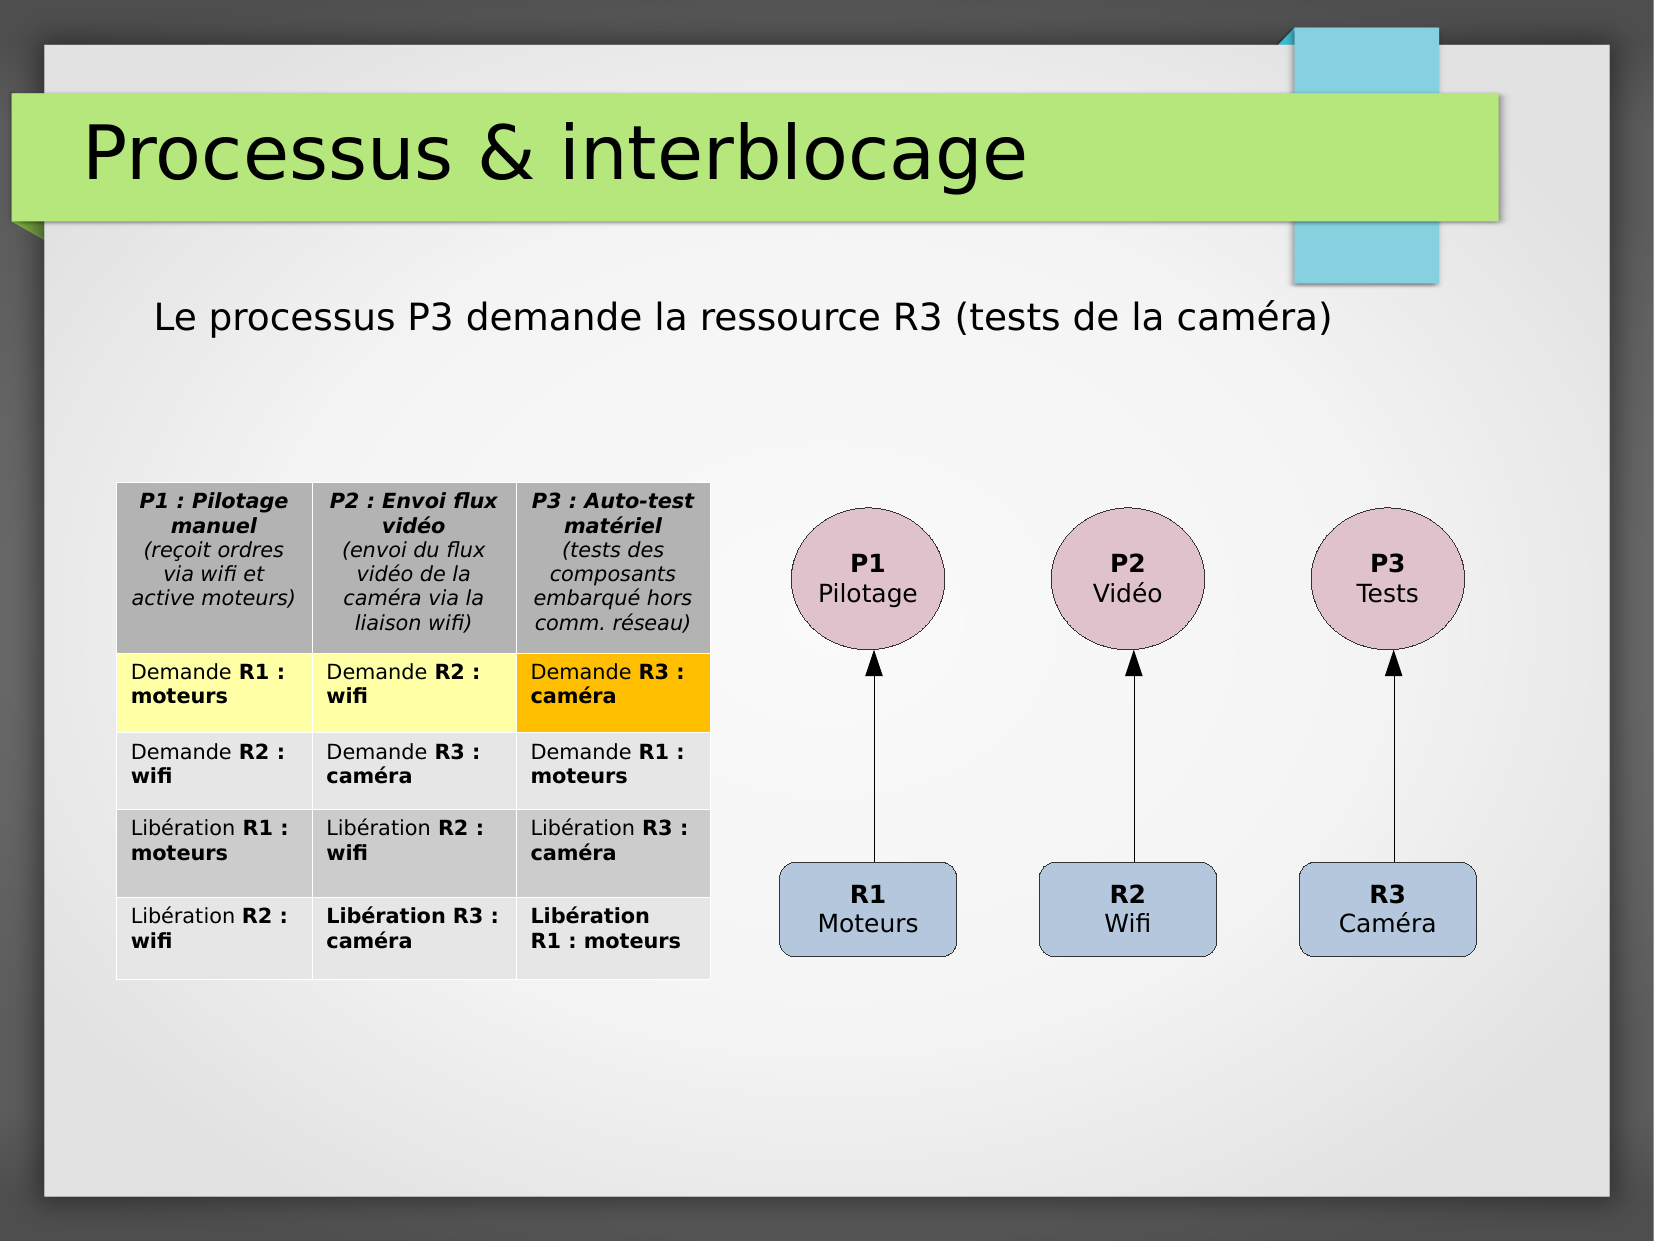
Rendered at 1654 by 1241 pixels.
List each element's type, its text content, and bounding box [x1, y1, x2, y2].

text_box P1 Pilotage [791, 507, 945, 650]
table_cell Demande R1 : moteurs [117, 654, 312, 732]
table_cell Libération R1 : moteurs [117, 810, 312, 897]
table_cell Libération R2 : wifi [313, 810, 516, 897]
table_cell Demande R2 : wifi [117, 733, 312, 809]
table_cell Libération R3 : caméra [313, 898, 516, 979]
table_cell Demande R3 : caméra [313, 733, 516, 809]
table_cell Demande R1 : moteurs [517, 733, 710, 809]
table_header P3 : Auto-test matériel (tests des composants embarqué hors comm. réseau) [517, 483, 710, 653]
text_box P3 Tests [1311, 507, 1465, 650]
table_cell Libération R1 : moteurs [517, 898, 710, 979]
text_box R3 Caméra [1299, 862, 1477, 957]
title Processus & interblocage [82, 94, 1264, 213]
table_cell Demande R2 : wifi [313, 654, 516, 732]
table_cell Libération R3 : caméra [517, 810, 710, 897]
picture [0, 0, 1654, 1241]
text_box P2 Vidéo [1051, 507, 1205, 650]
table_cell Libération R2 : wifi [117, 898, 312, 979]
text_box R1 Moteurs [779, 862, 957, 957]
table_cell Demande R3 : caméra [517, 654, 710, 732]
text_box R2 Wifi [1039, 862, 1217, 957]
table_header P2 : Envoi flux vidéo (envoi du flux vidéo de la caméra via la liaison wifi) [313, 483, 516, 653]
table_header P1 : Pilotage manuel (reçoit ordres via wifi et active moteurs) [117, 483, 312, 653]
list Le processus P3 demande la ressource R3 (tests de la caméra) [82, 295, 1571, 449]
